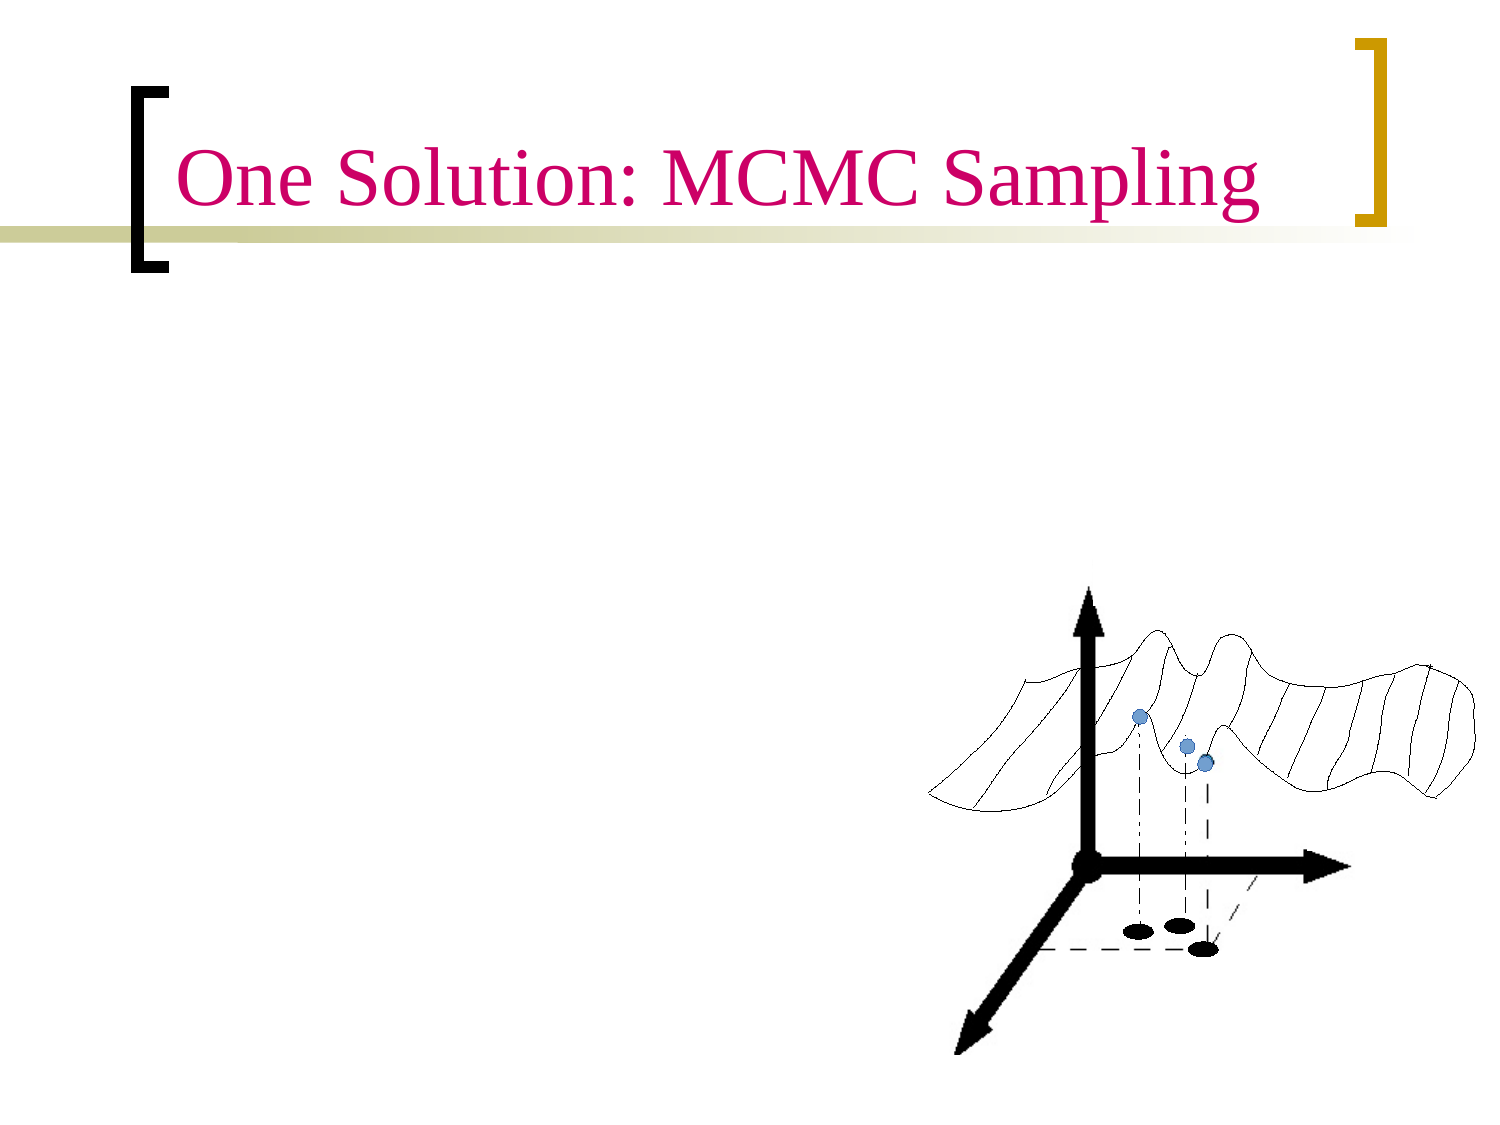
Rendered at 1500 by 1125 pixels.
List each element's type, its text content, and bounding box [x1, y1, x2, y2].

text_box [1164, 918, 1195, 934]
text_box [1132, 709, 1148, 725]
title One Solution: MCMC Sampling [160, 15, 1336, 247]
text_box [1188, 941, 1219, 957]
text_box [1197, 756, 1213, 772]
text_box [1179, 738, 1195, 754]
picture [898, 545, 1375, 1102]
text_box [1123, 924, 1154, 940]
